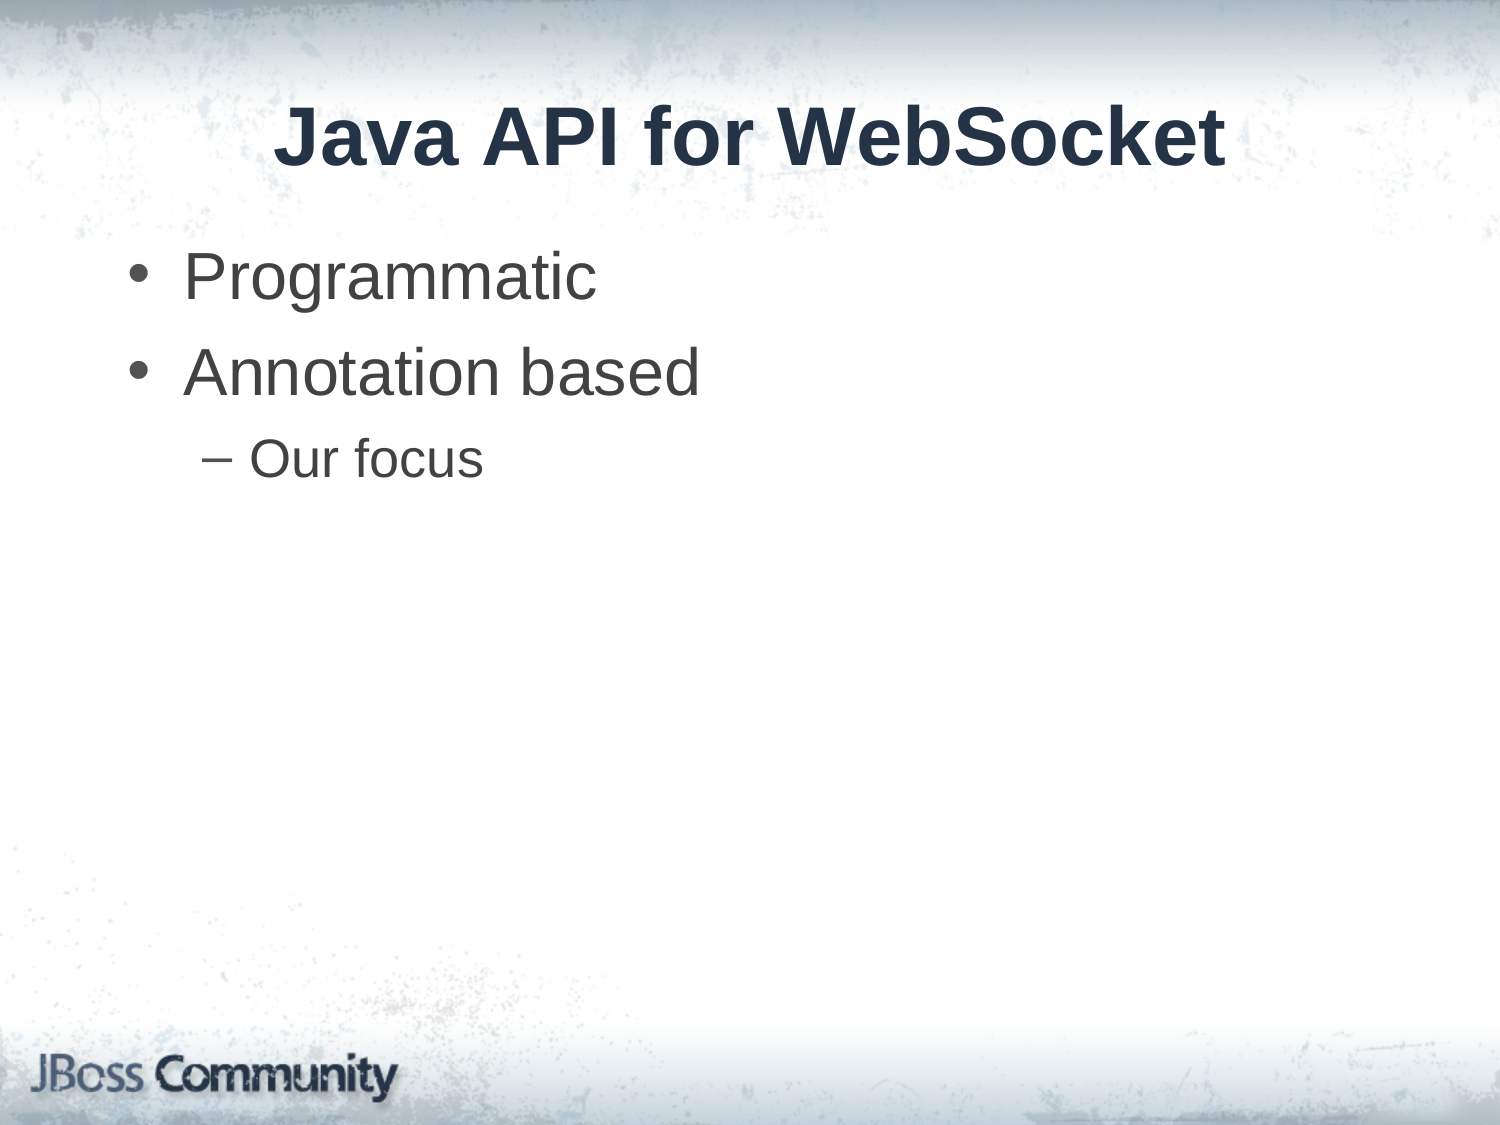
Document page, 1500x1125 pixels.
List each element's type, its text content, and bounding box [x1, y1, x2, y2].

list Programmatic Annotation based Our focus [112, 224, 1388, 1023]
picture [0, 0, 1500, 1125]
title Java API for WebSocket [112, 38, 1388, 224]
